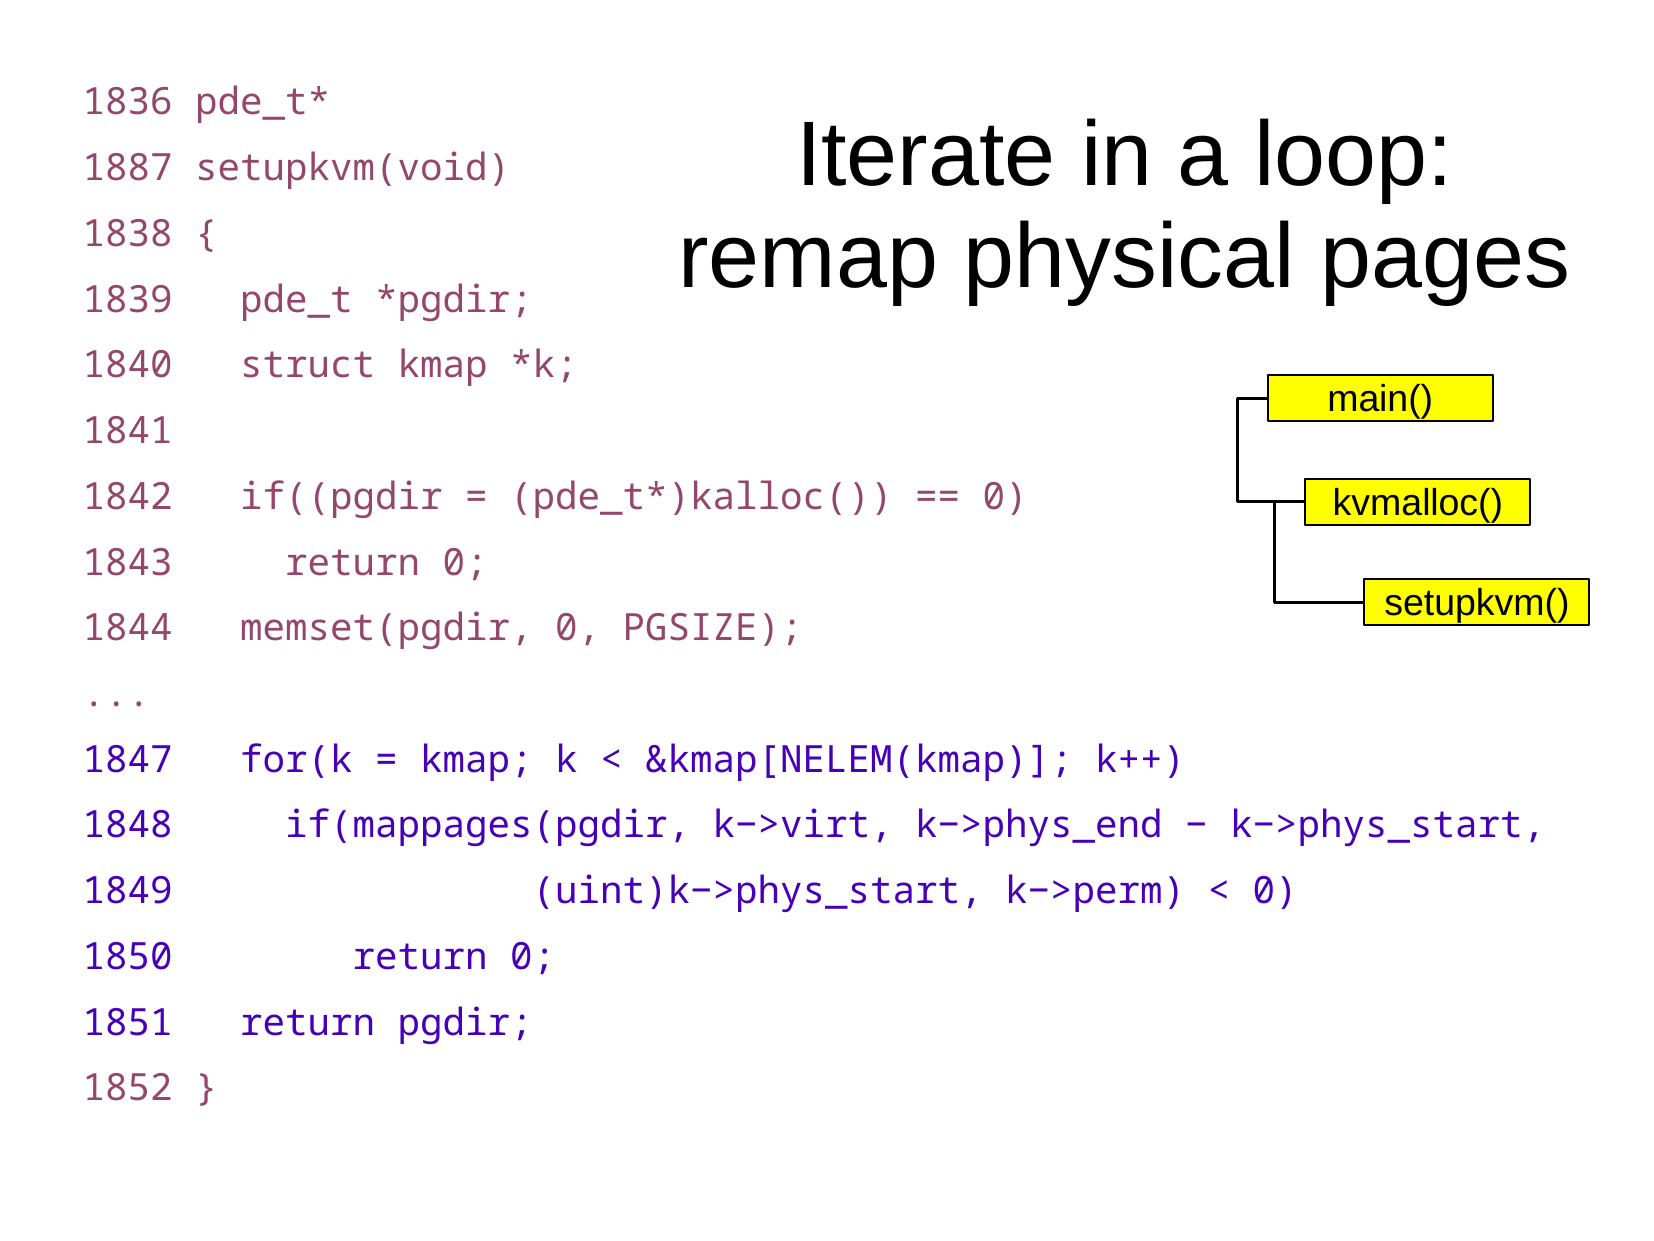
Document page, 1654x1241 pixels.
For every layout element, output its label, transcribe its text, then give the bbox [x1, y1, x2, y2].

list 1836 pde_t* 1887 setupkvm(void) 1838 { 1839 pde_t *pgdir; 1840 struct kmap *k; 1841 1842 if((pgdir = (pde_t*)kalloc()) == 0) 1843 return 0; 1844 memset(pgdir, 0, PGSIZE); ... 1847 for(k = kmap; k < &kmap[NELEM(kmap)]; k++) 1848 if(mappages(pgdir, k−>virt, k−>phys_end − k−>phys_start, 1849 (uint)k−>phys_start, k−>perm) < 0) 1850 return 0; 1851 return pgdir; 1852 } [82, 75, 1571, 1163]
text_box kvmalloc() [1305, 478, 1531, 526]
text_box setupkvm() [1364, 579, 1590, 626]
text_box main() [1267, 375, 1493, 422]
title Iterate in a loop: remap physical pages [675, 100, 1576, 308]
